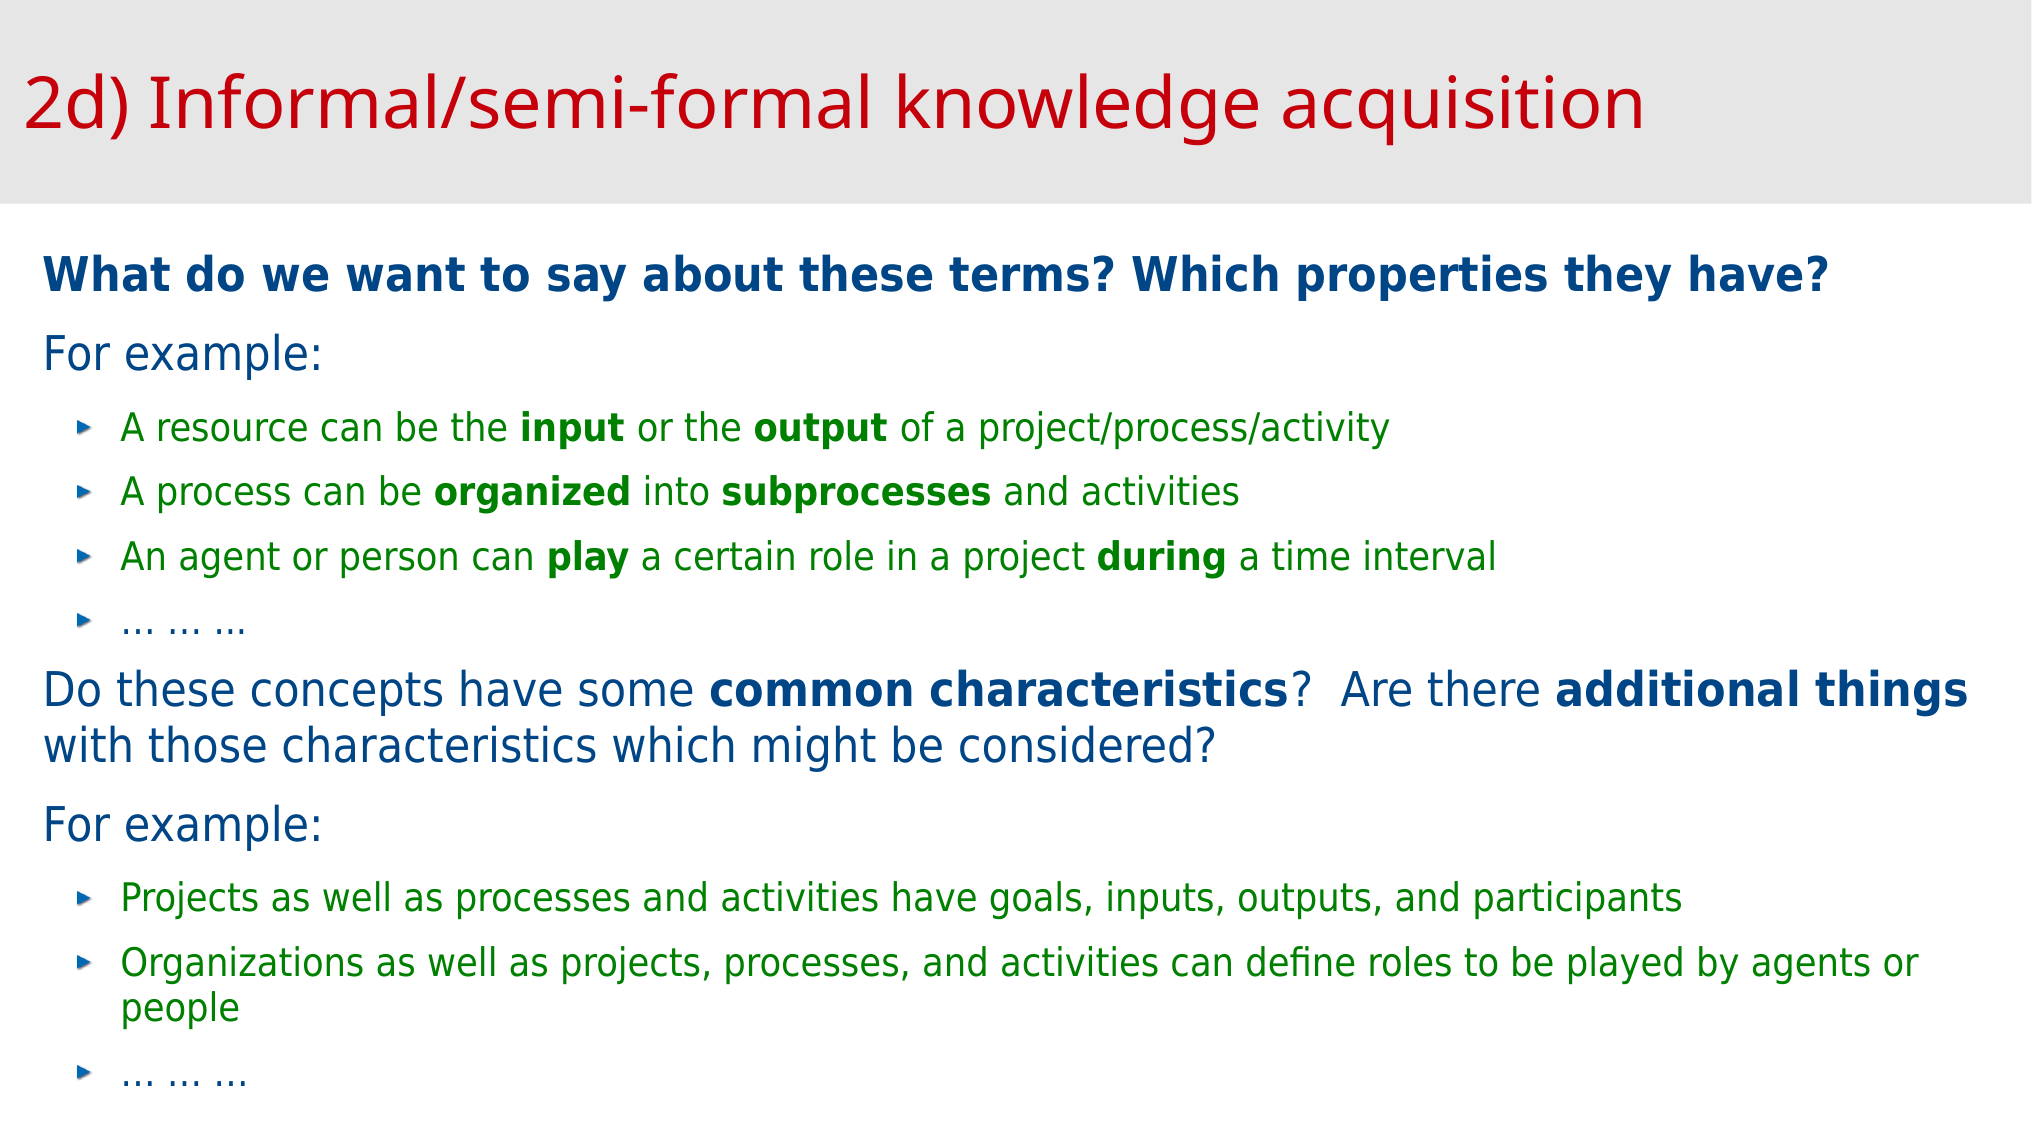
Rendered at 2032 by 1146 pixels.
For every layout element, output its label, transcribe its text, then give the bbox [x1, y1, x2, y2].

title 2d) Informal/semi-formal knowledge acquisition [0, 0, 2032, 204]
list What do we want to say about these terms? Which properties they have? For example: A resource can be the input or the output of a project/process/activity A process can be organized into subprocesses and activities An agent or person can play a certain role in a project during a time interval … … ... Do these concepts have some common characteristics? Are there additional things with those characteristics which might be considered? For example: Projects as well as processes and activities have goals, inputs, outputs, and participants Organizations as well as projects, processes, and activities can define roles to be played by agents or people … … … [0, 247, 2032, 1099]
